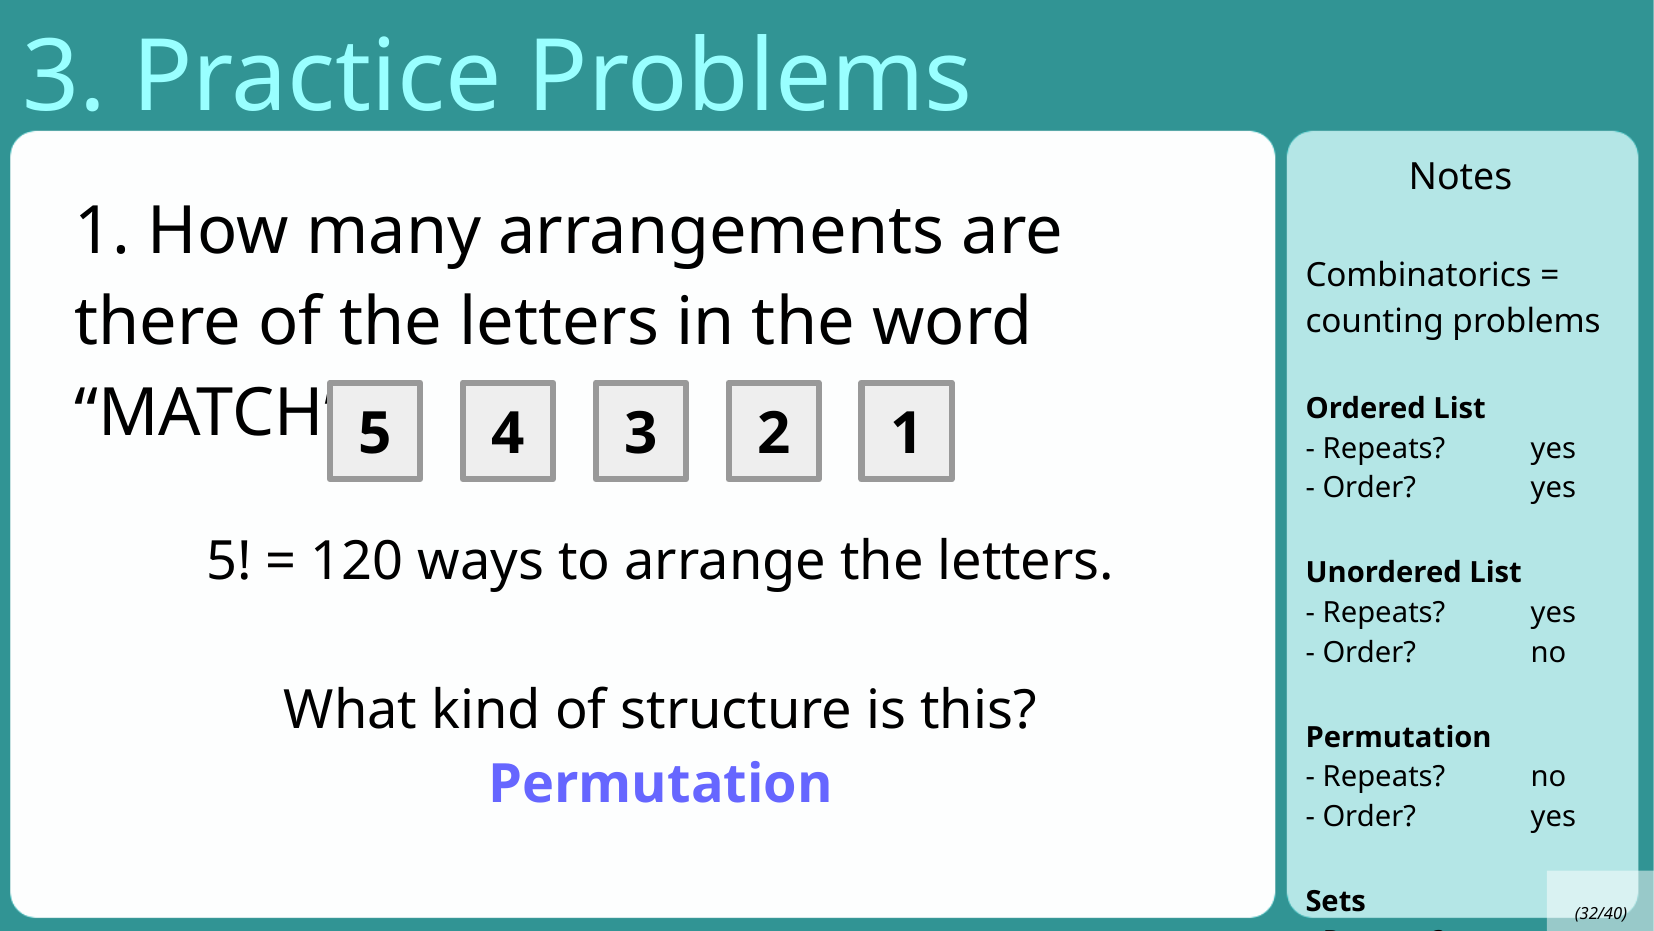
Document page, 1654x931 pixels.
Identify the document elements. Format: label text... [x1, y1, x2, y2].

text_box (<number>/40) [1546, 877, 1654, 931]
text_box Notes Combinatorics = counting problems Ordered List - Repeats? yes - Order? yes Unordered List - Repeats? yes - Order? no Permutation - Repeats? no - Order? yes Sets - Repeats? no - Order? no [1290, 141, 1631, 858]
title 3. Practice Problems [22, 13, 1511, 130]
text_box 5! = 120 ways to arrange the letters. What kind of structure is this? Permutation [72, 522, 1249, 857]
text_box 5 [330, 382, 421, 480]
text_box 4 [462, 382, 553, 480]
text_box 1 [861, 382, 952, 480]
picture [0, 0, 1654, 931]
text_box 1. How many arrangements are there of the letters in the word “MATCH”? [74, 182, 1244, 371]
text_box 3 [595, 382, 686, 480]
text_box 2 [728, 382, 819, 480]
